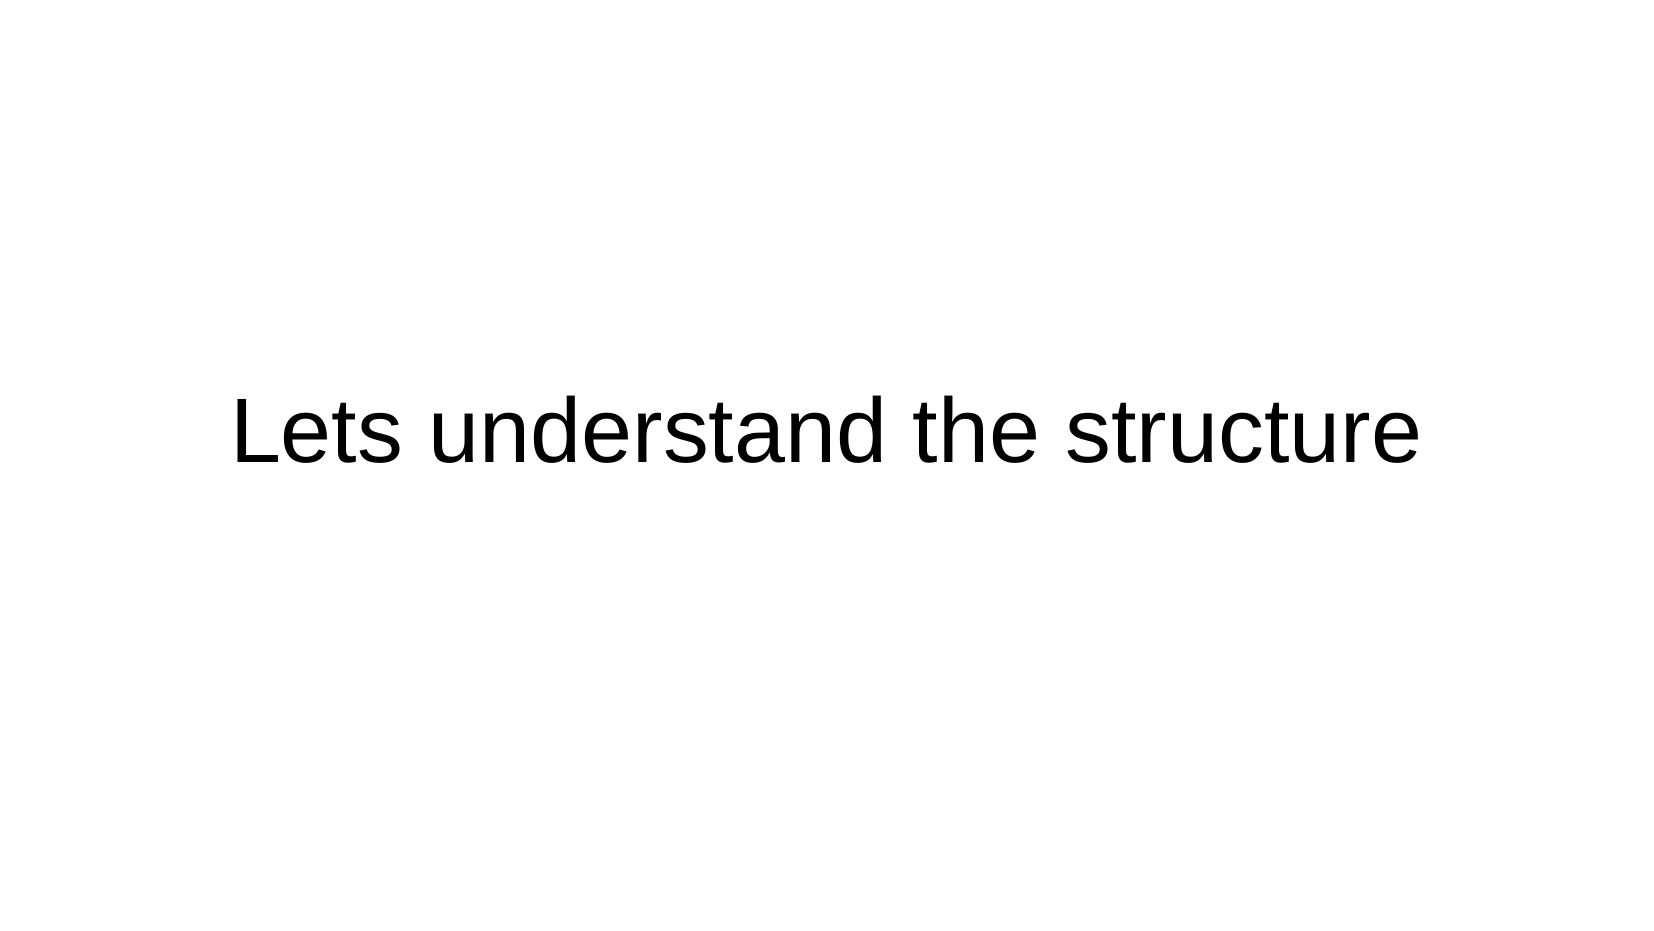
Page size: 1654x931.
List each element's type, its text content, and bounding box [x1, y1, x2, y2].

title Lets understand the structure [82, 352, 1571, 508]
